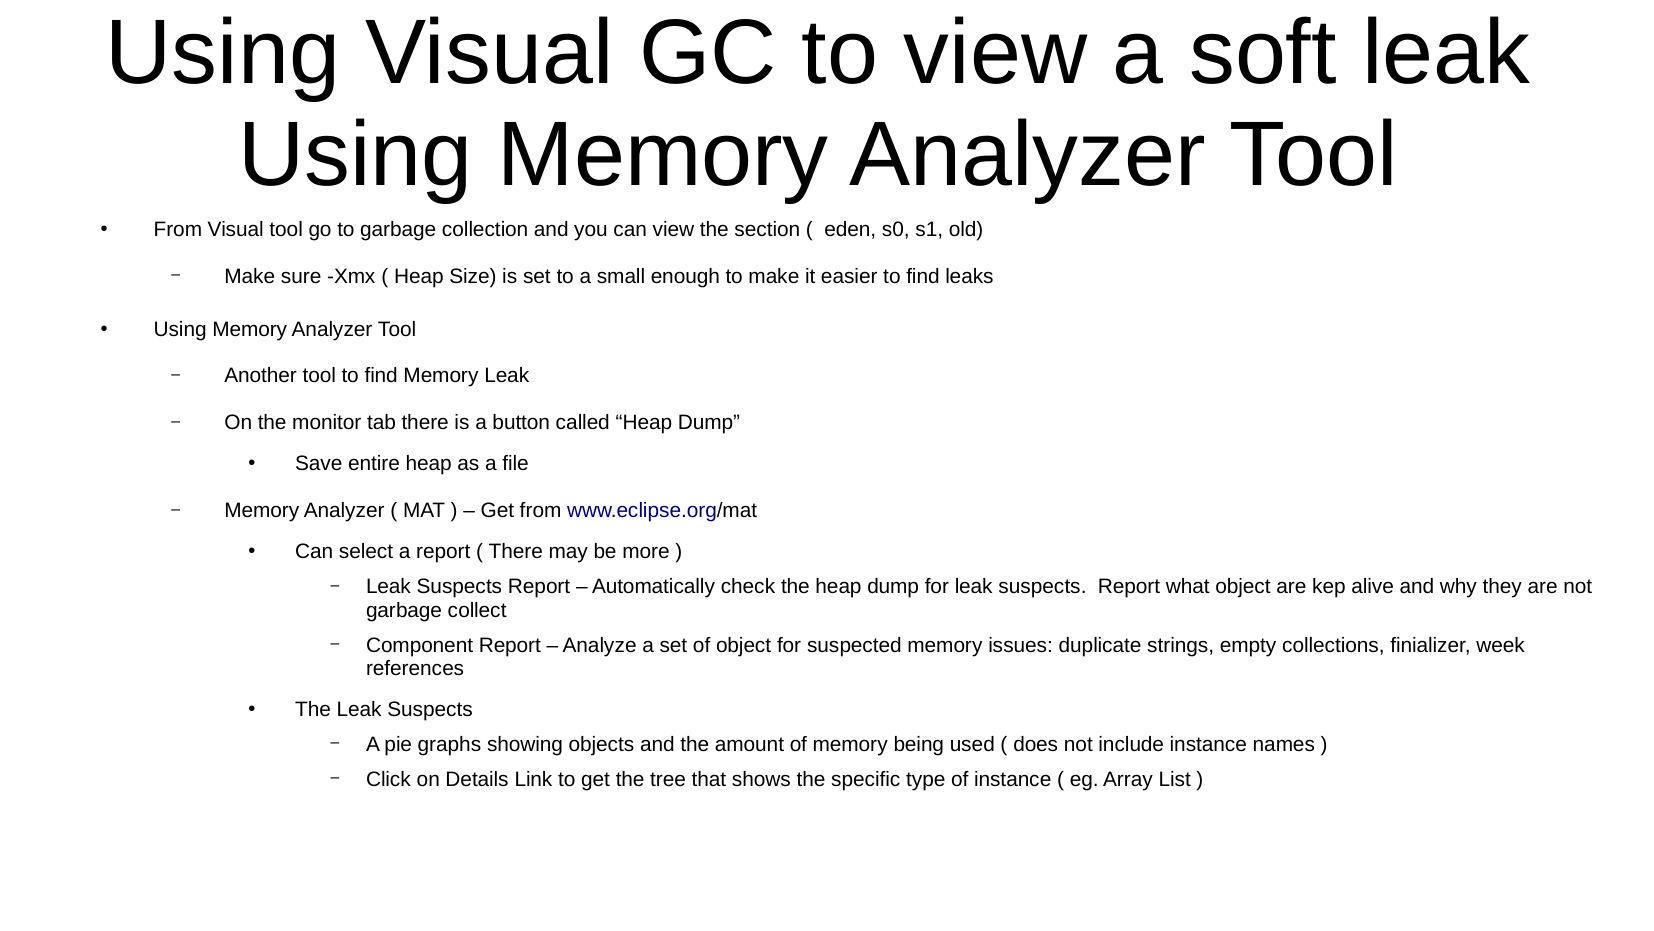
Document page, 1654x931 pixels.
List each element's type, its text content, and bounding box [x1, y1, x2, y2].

list From Visual tool go to garbage collection and you can view the section ( eden, s0, s1, old) Make sure -Xmx ( Heap Size) is set to a small enough to make it easier to find leaks Using Memory Analyzer Tool Another tool to find Memory Leak On the monitor tab there is a button called “Heap Dump” Save entire heap as a file Memory Analyzer ( MAT ) – Get from www.eclipse.org/mat Can select a report ( There may be more ) Leak Suspects Report – Automatically check the heap dump for leak suspects. Report what object are kep alive and why they are not garbage collect Component Report – Analyze a set of object for suspected memory issues: duplicate strings, empty collections, finializer, week references The Leak Suspects A pie graphs showing objects and the amount of memory being used ( does not include instance names ) Click on Details Link to get the tree that shows the specific type of instance ( eg. Array List ) [82, 217, 1606, 916]
title Using Visual GC to view a soft leak Using Memory Analyzer Tool [75, 0, 1564, 206]
